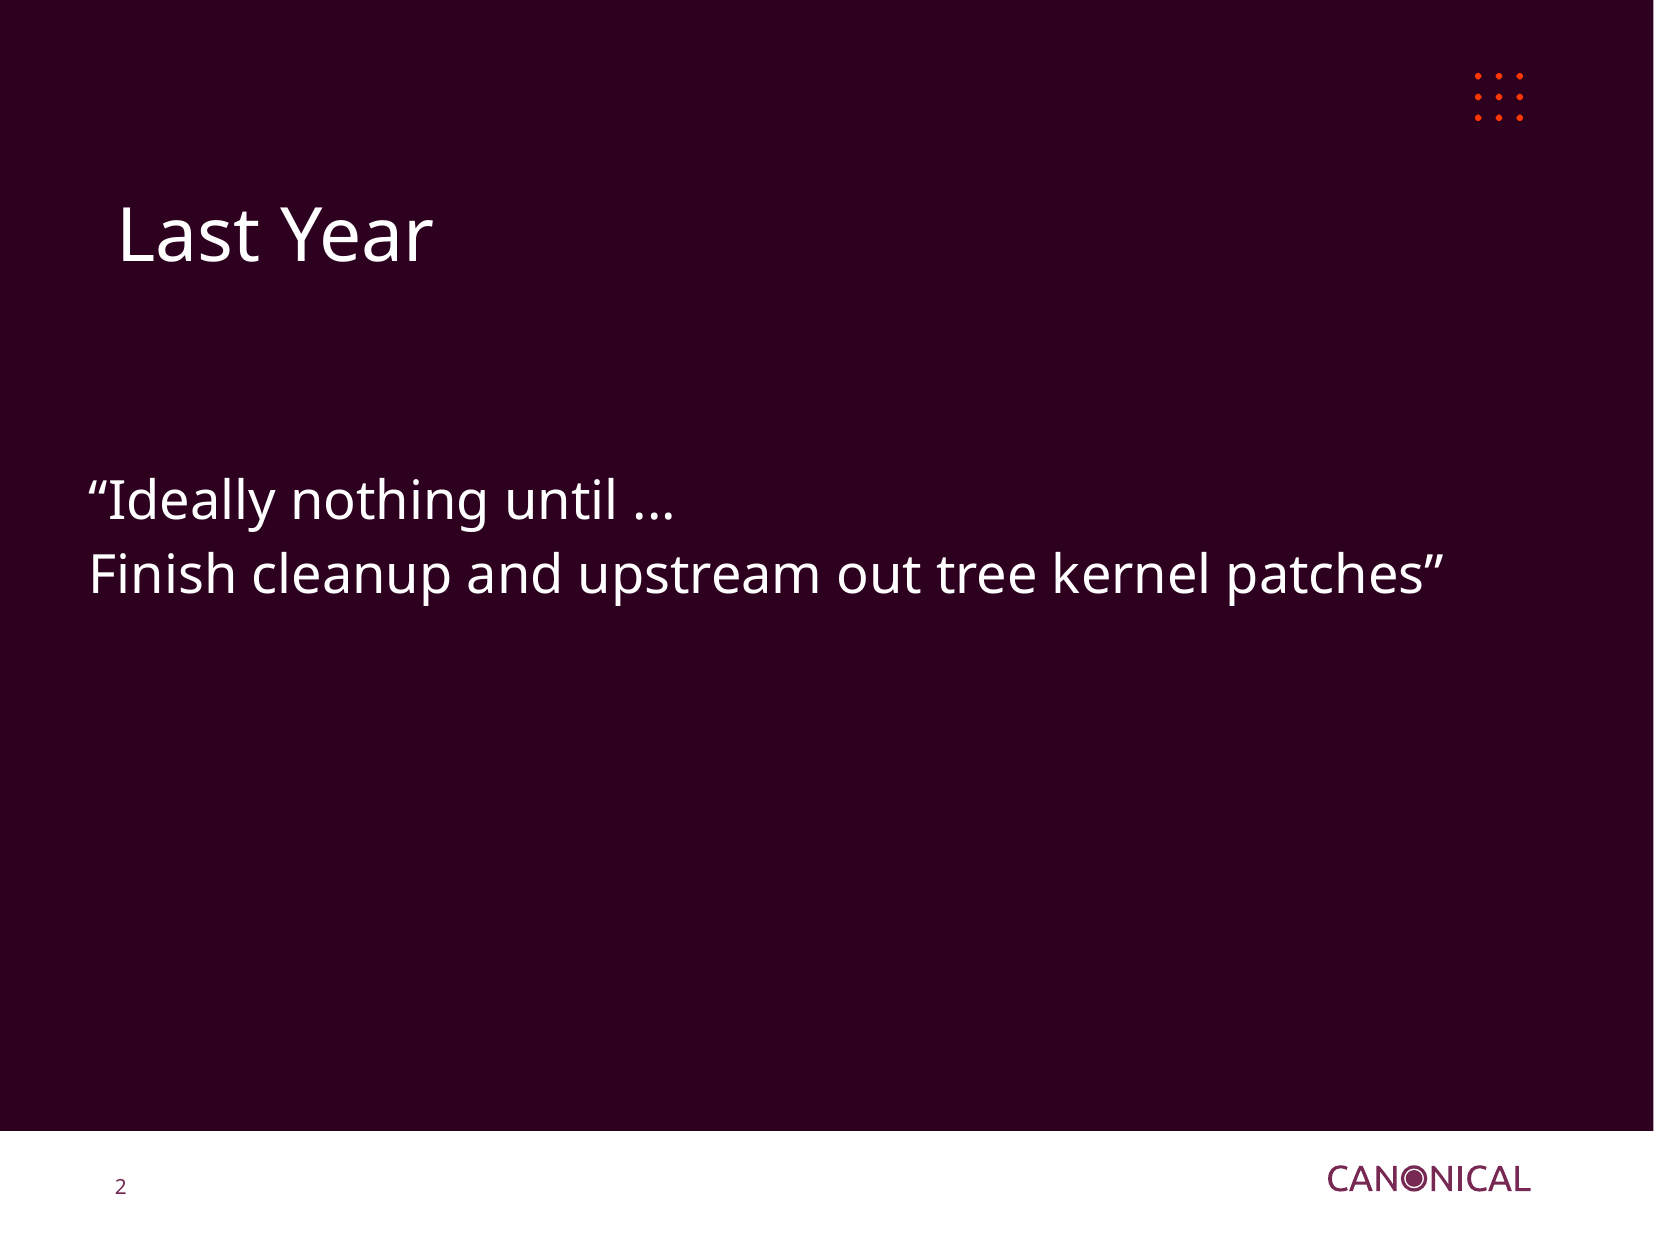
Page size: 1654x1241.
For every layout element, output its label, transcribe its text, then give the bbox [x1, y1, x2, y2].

picture [0, 0, 1654, 1131]
title “Ideally nothing until ... Finish cleanup and upstream out tree kernel patches” [88, 361, 1478, 709]
title Last Year [116, 59, 1506, 406]
